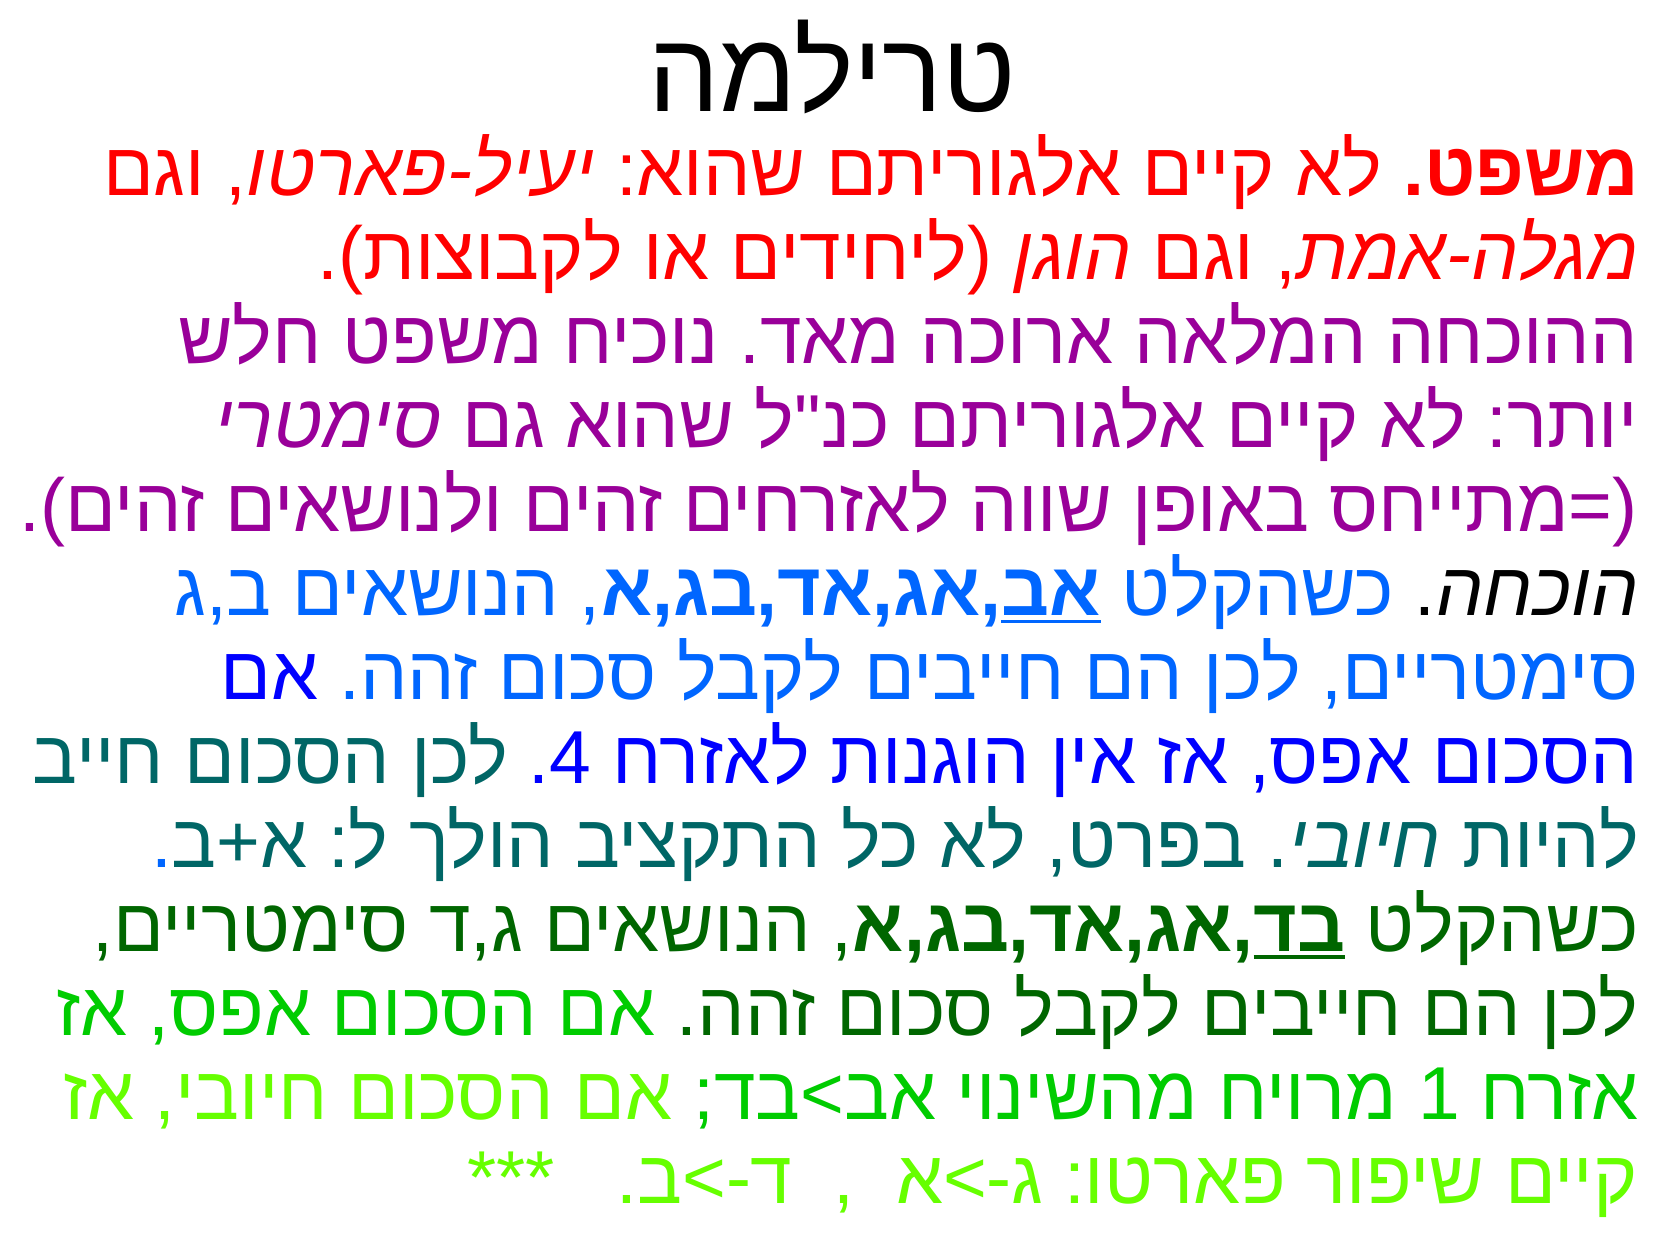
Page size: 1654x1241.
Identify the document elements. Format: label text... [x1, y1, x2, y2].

title טרילמה [45, 0, 1621, 120]
text_box משפט. לא קיים אלגוריתם שהוא: יעיל-פארטו, וגם מגלה-אמת, וגם הוגן (ליחידים או לקבוצות). ההוכחה המלאה ארוכה מאד. נוכיח משפט חלש יותר: לא קיים אלגוריתם כנ"ל שהוא גם סימטרי (=מתייחס באופן שווה לאזרחים זהים ולנושאים זהים). הוכחה. כשהקלט אב,אג,אד,בג,א, הנושאים ב,ג סימטריים, לכן הם חייבים לקבל סכום זהה. אם הסכום אפס, אז אין הוגנות לאזרח 4. לכן הסכום חייב להיות חיובי. בפרט, לא כל התקציב הולך ל: א+ב. כשהקלט בד,אג,אד,בג,א, הנושאים ג,ד סימטריים, לכן הם חייבים לקבל סכום זהה. אם הסכום אפס, אז אזרח 1 מרויח מהשינוי אב>בד; אם הסכום חיובי, אז קיים שיפור פארטו: ג->א , ד->ב. *** [0, 120, 1654, 1241]
